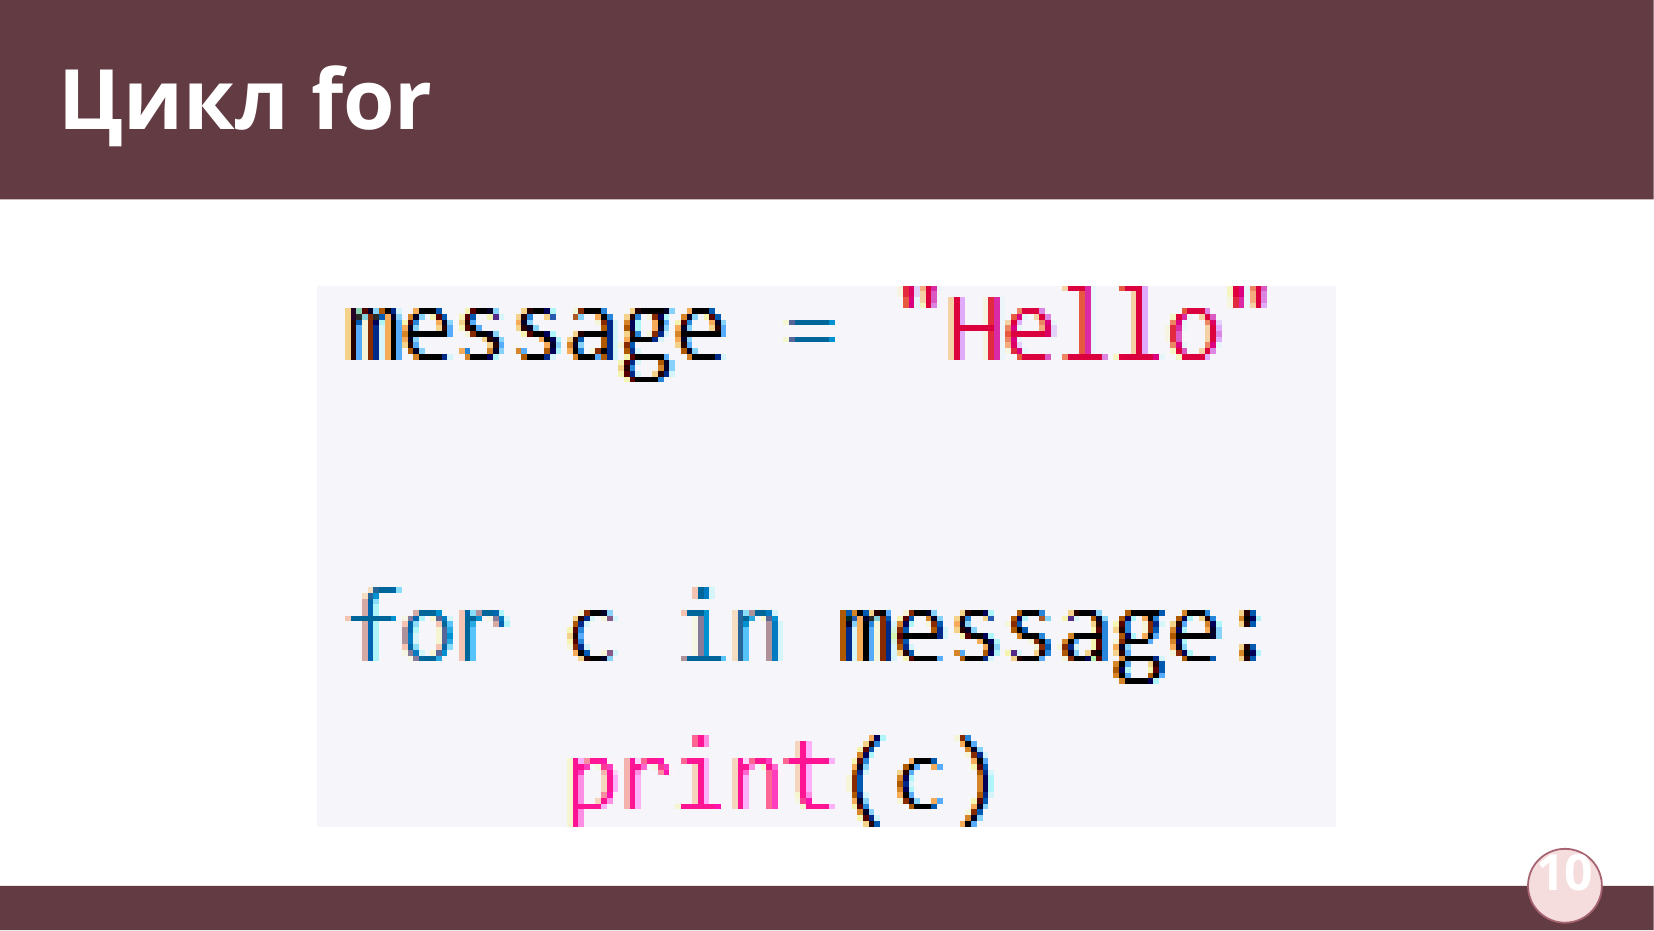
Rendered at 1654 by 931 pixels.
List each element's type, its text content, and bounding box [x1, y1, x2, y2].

title Цикл for [59, 37, 1595, 155]
picture [317, 286, 1336, 827]
